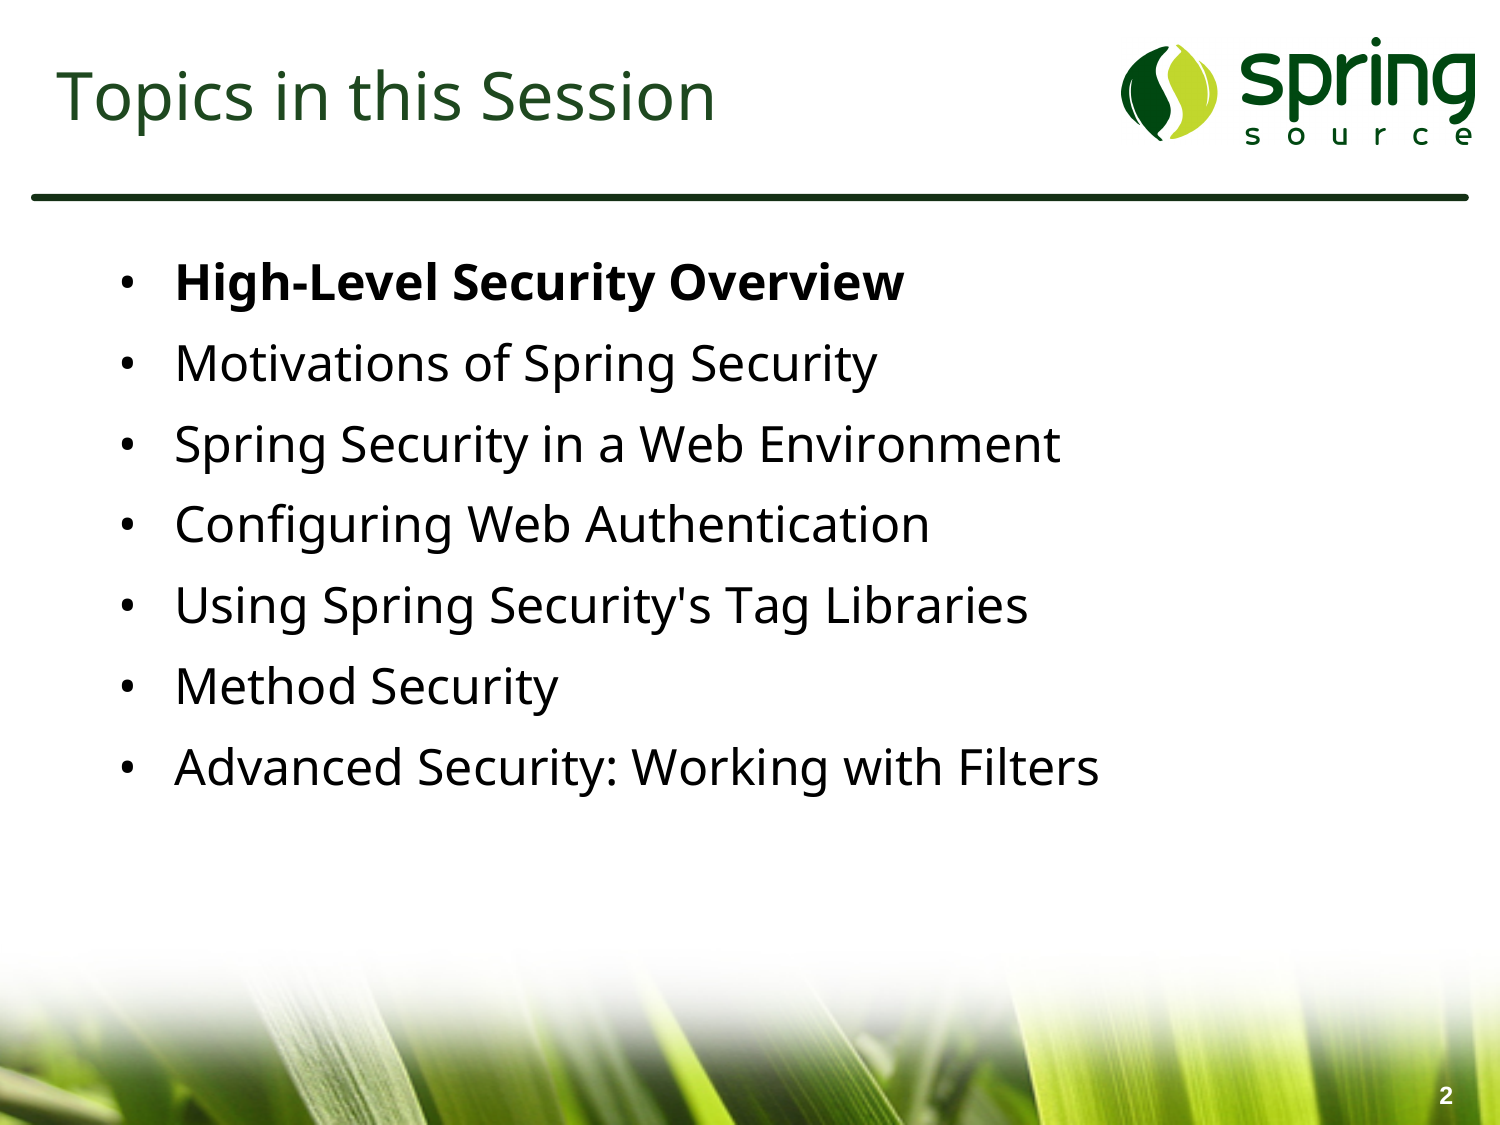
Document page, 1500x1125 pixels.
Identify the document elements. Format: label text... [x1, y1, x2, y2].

picture [0, 944, 1500, 1125]
list High-Level Security Overview Motivations of Spring Security Spring Security in a Web Environment Configuring Web Authentication Using Spring Security's Tag Libraries Method Security Advanced Security: Working with Filters [103, 239, 1394, 903]
title Topics in this Session [56, 14, 1089, 176]
picture [1121, 37, 1475, 145]
